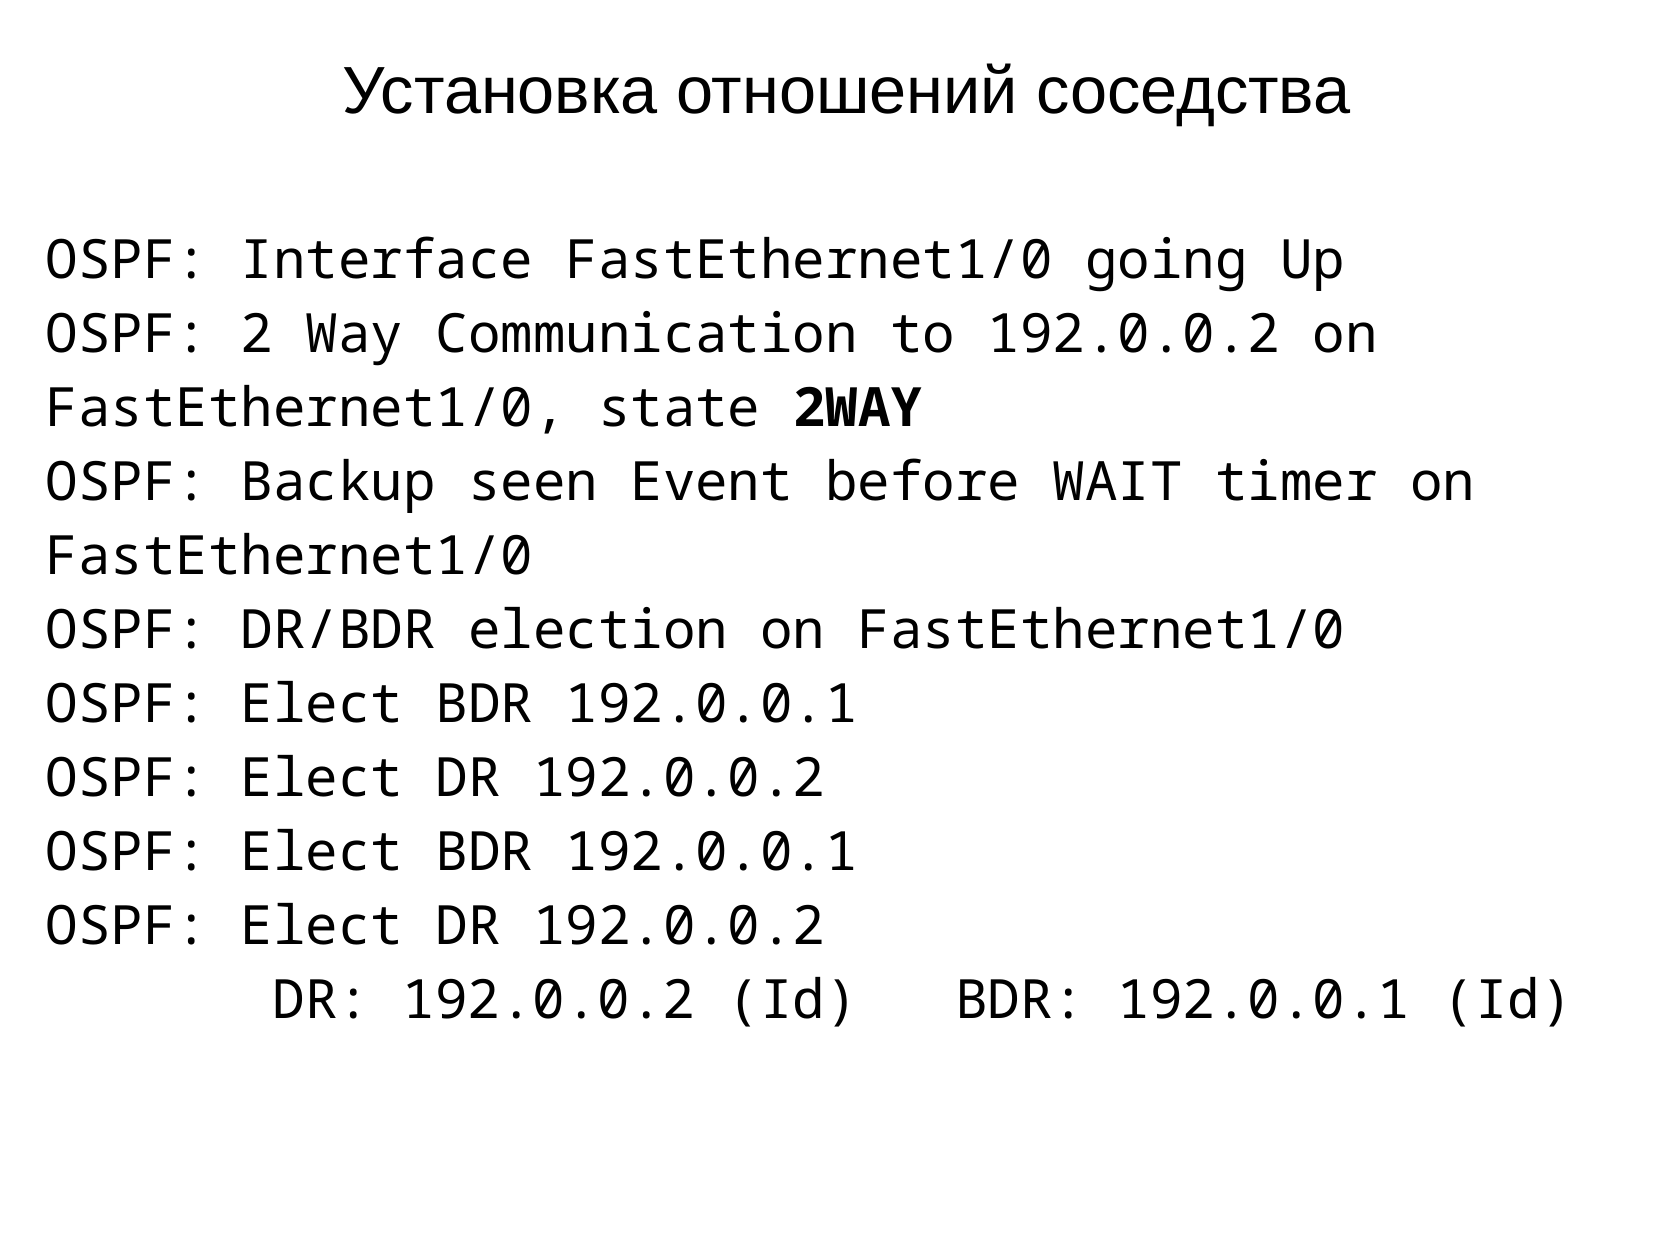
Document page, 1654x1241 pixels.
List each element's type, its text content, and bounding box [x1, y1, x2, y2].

text_box OSPF: Interface FastEthernet1/0 going Up OSPF: 2 Way Communication to 192.0.0.2 on FastEthernet1/0, state 2WAY OSPF: Backup seen Event before WAIT timer on FastEthernet1/0 OSPF: DR/BDR election on FastEthernet1/0 OSPF: Elect BDR 192.0.0.1 OSPF: Elect DR 192.0.0.2 OSPF: Elect BDR 192.0.0.1 OSPF: Elect DR 192.0.0.2 DR: 192.0.0.2 (Id) BDR: 192.0.0.1 (Id) [45, 167, 1613, 1162]
title Установка отношений соседства [82, 48, 1613, 133]
